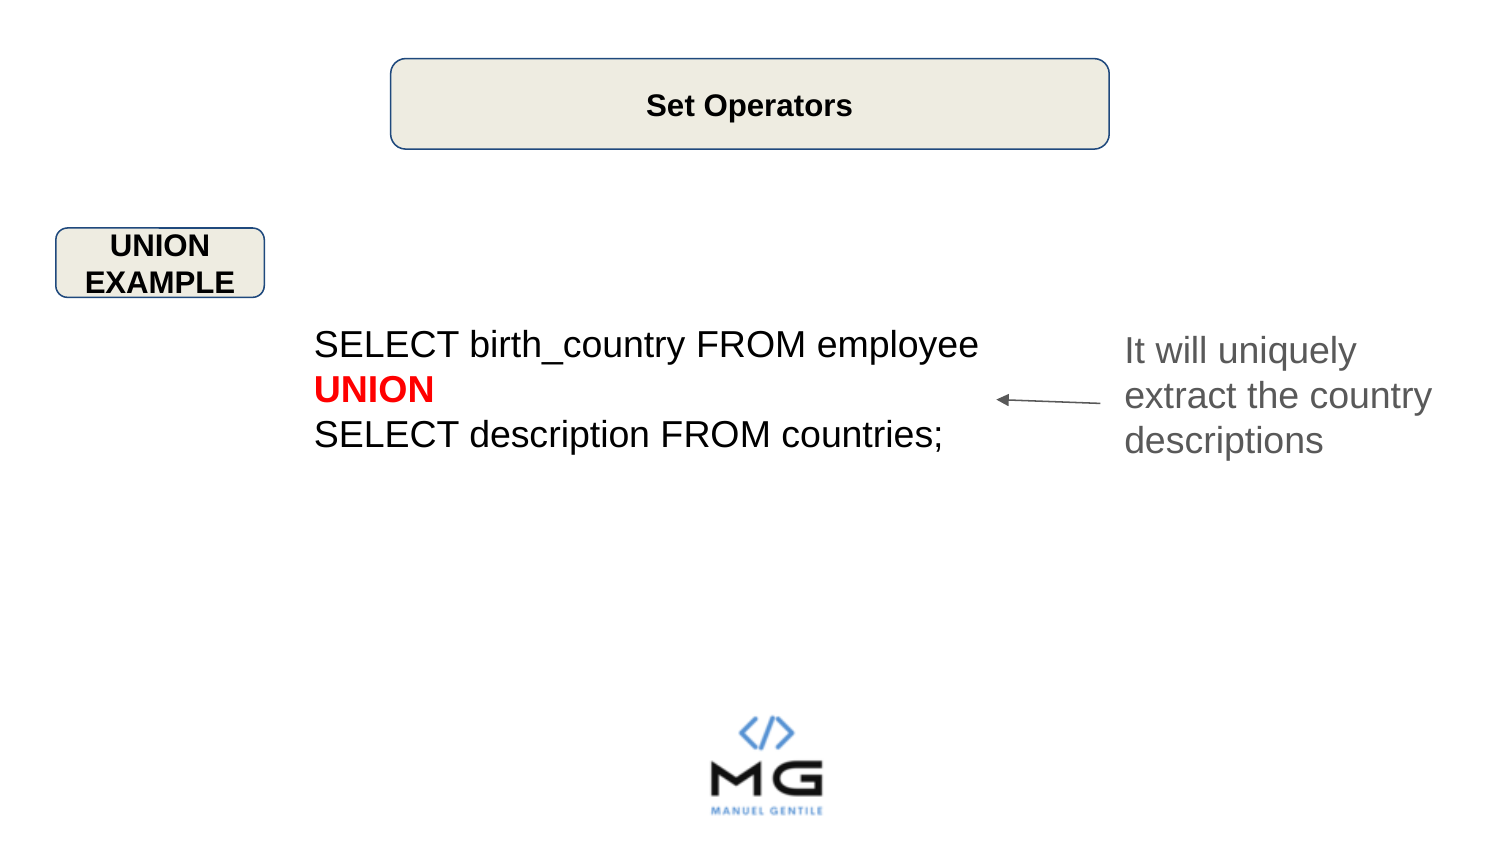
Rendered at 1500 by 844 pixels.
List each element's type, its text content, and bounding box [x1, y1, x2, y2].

text_box Set Operators [390, 58, 1110, 150]
text_box SELECT birth_country FROM employee UNION SELECT description FROM countries; [298, 305, 1066, 473]
text_box UNION EXAMPLE [55, 227, 265, 298]
picture [688, 687, 846, 844]
text_box It will uniquely extract the country descriptions [1109, 310, 1478, 454]
